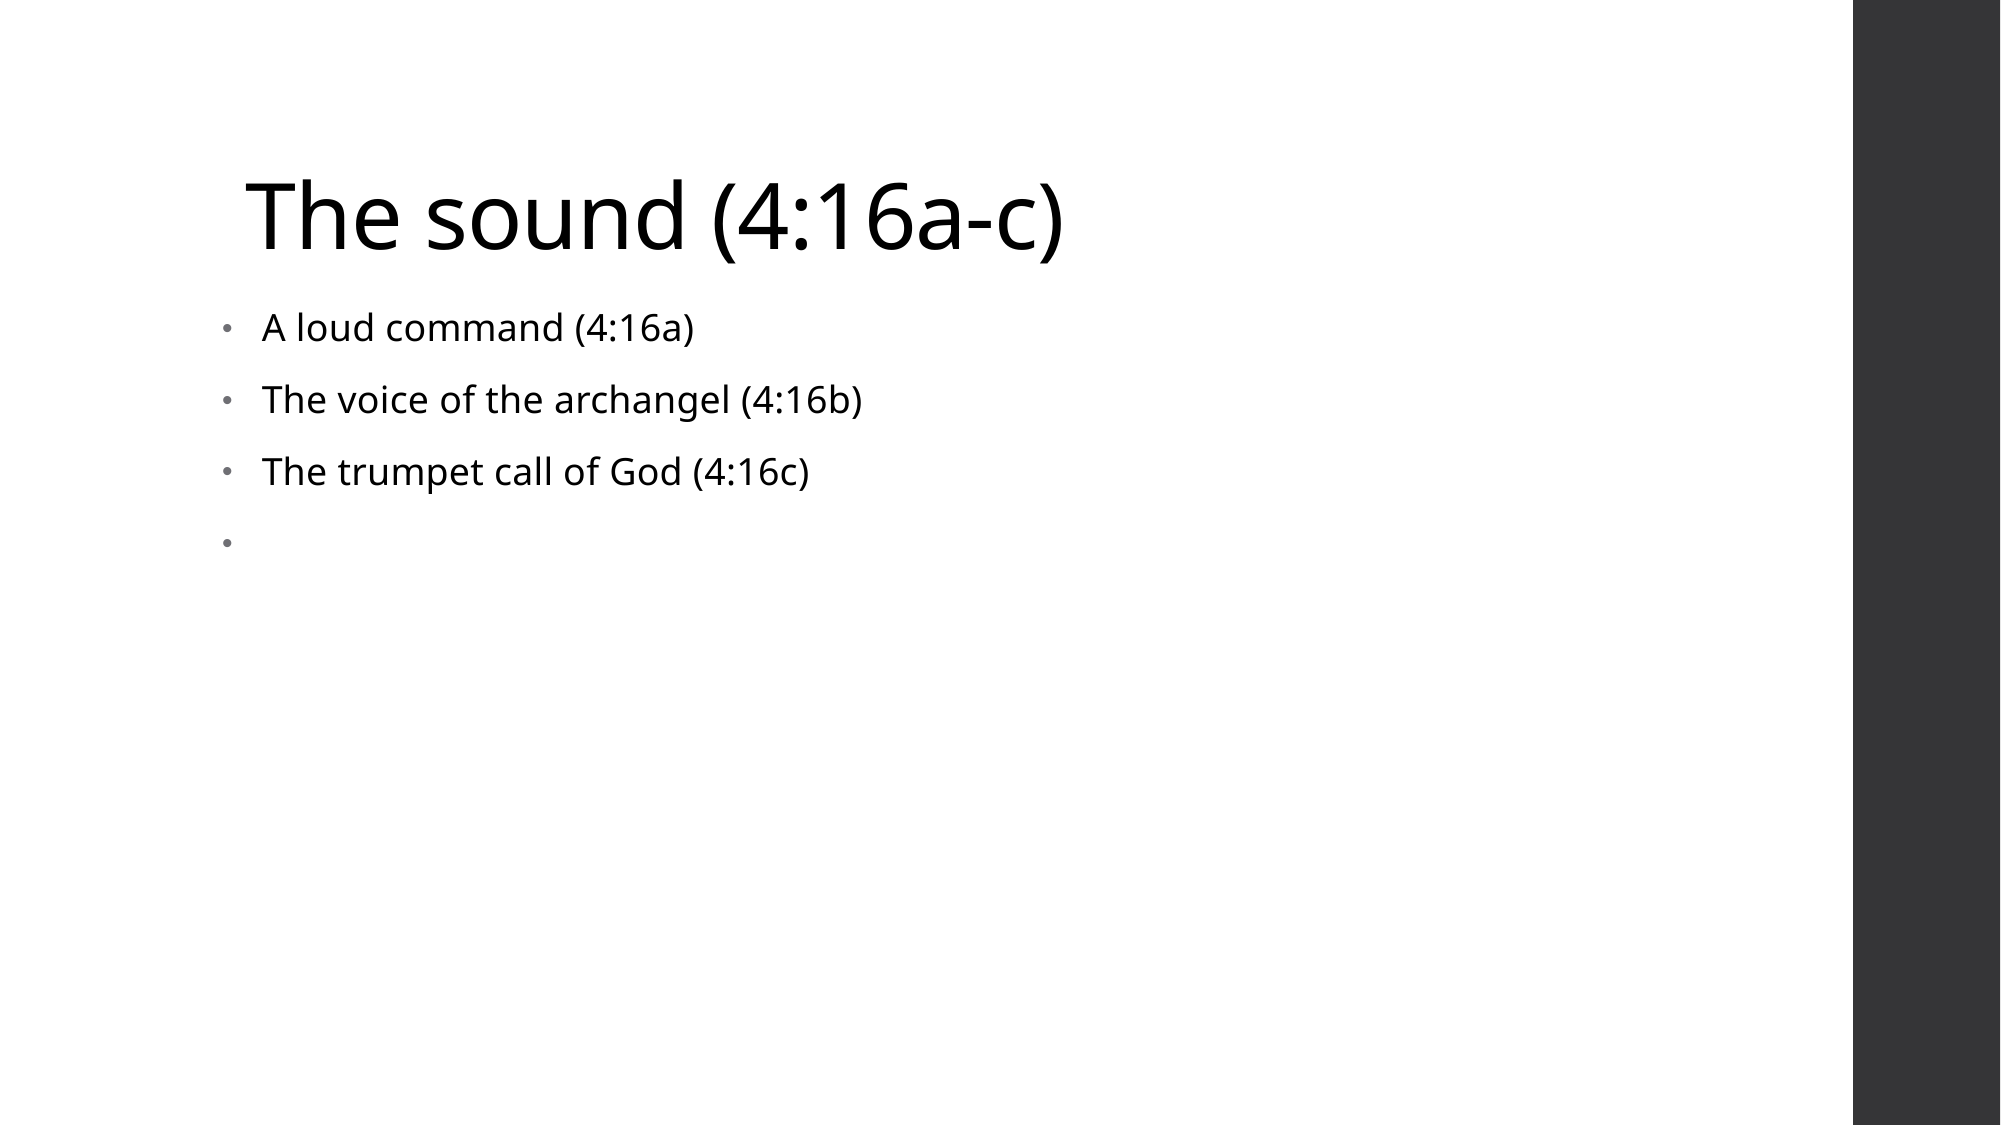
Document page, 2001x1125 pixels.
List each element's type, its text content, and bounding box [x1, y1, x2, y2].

title The sound (4:16a-c) [206, 60, 1797, 278]
list A loud command (4:16a) The voice of the archangel (4:16b) The trumpet call of God (4:16c) [206, 299, 1617, 1014]
